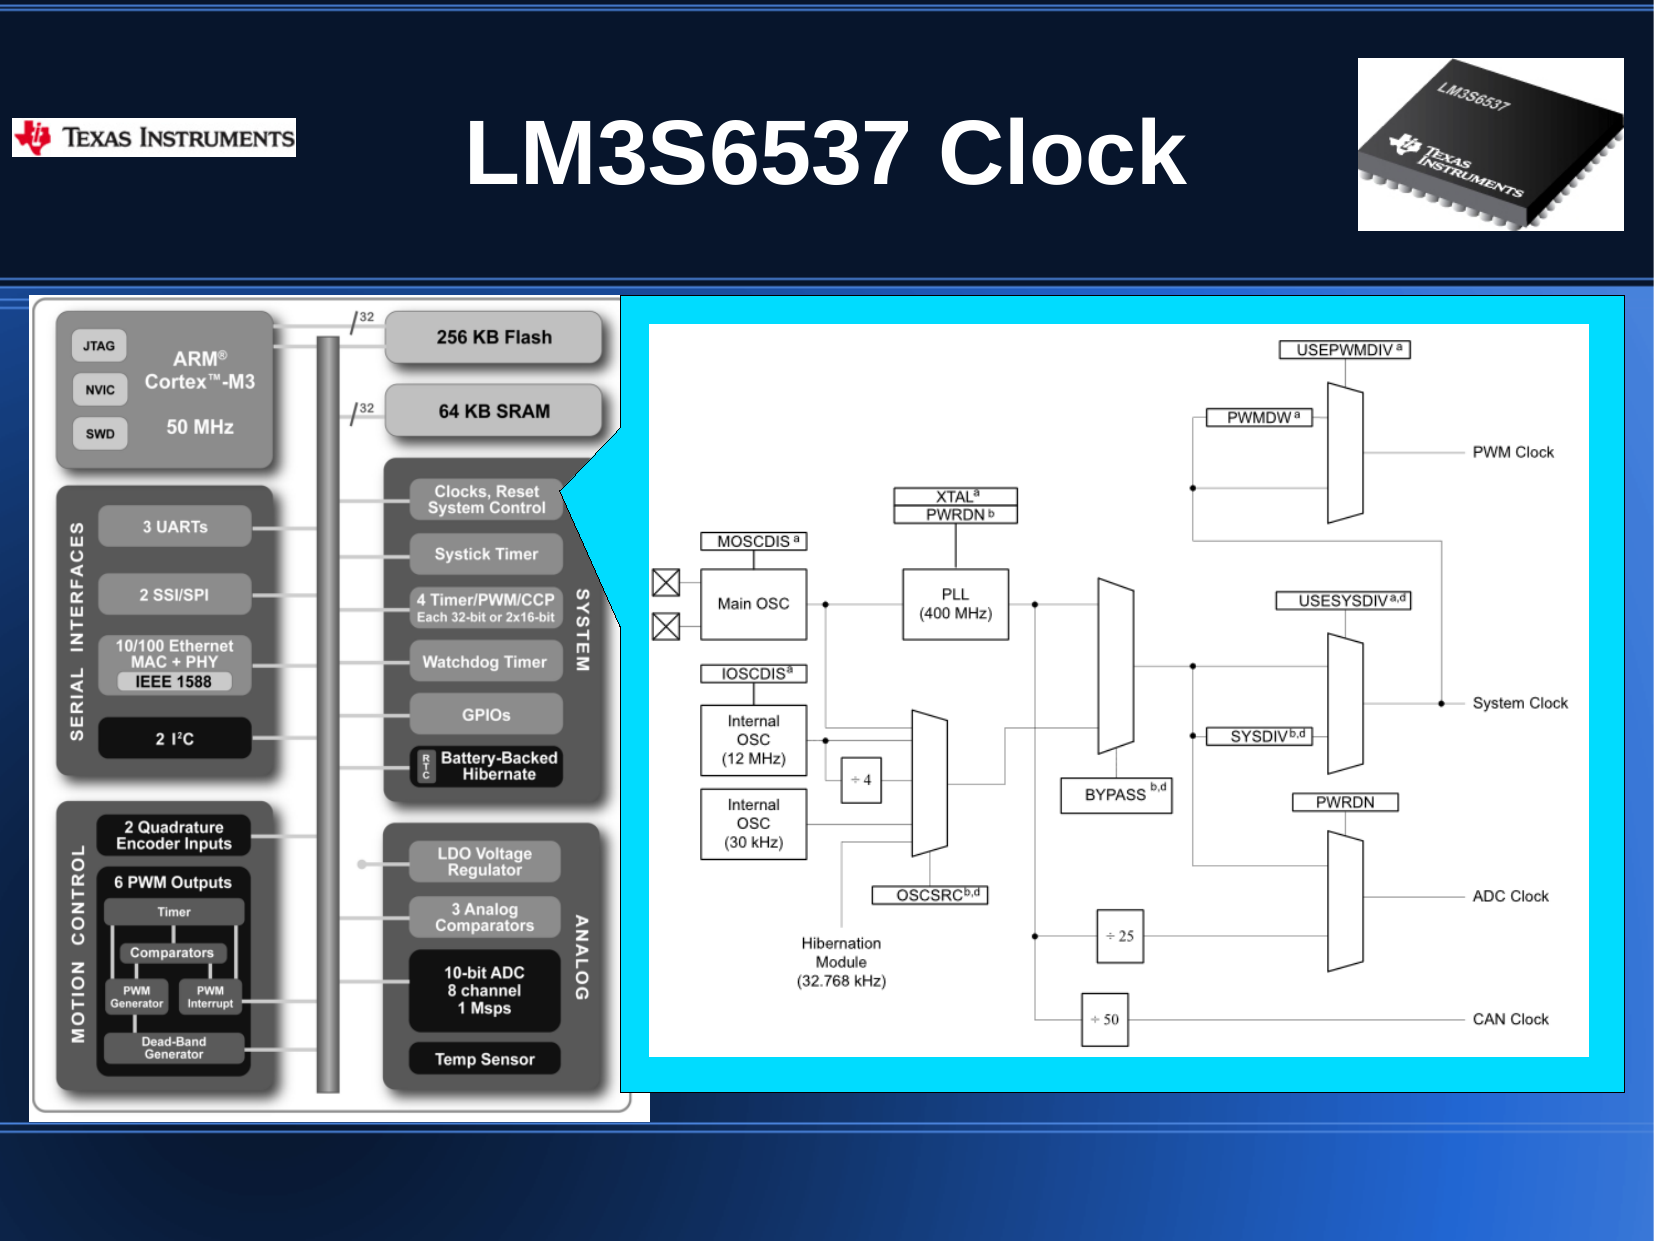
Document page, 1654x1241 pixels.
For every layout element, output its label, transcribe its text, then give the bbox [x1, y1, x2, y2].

title LM3S6537 Clock [82, 49, 1571, 257]
picture [0, 0, 1654, 1241]
text_box [559, 295, 1625, 1093]
